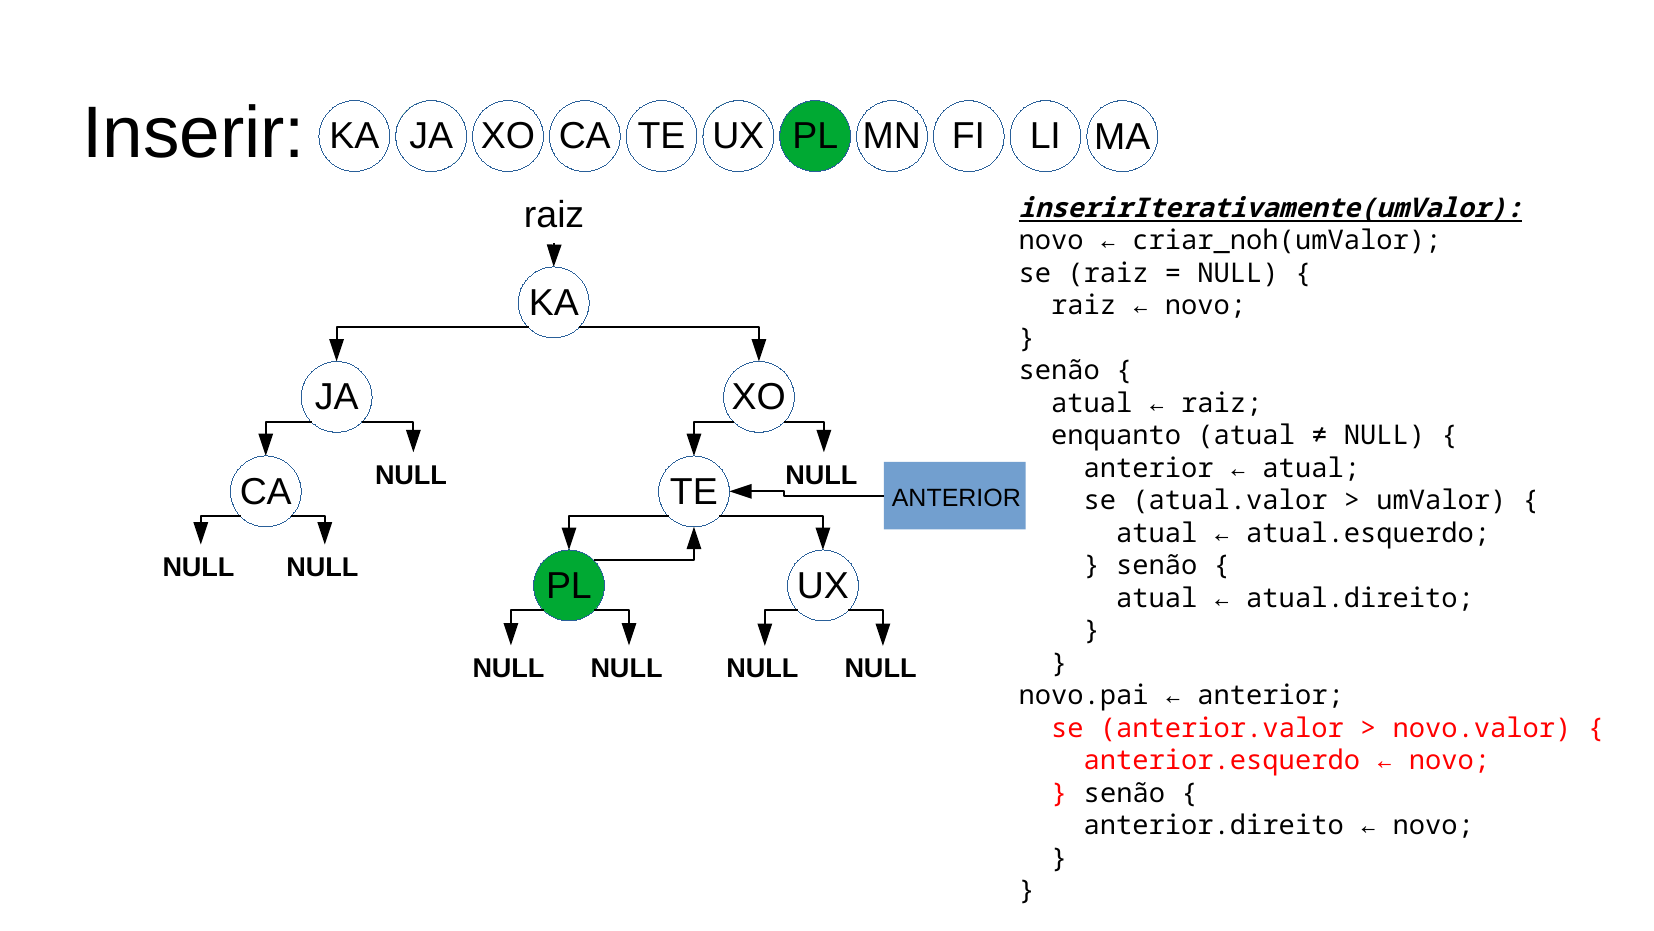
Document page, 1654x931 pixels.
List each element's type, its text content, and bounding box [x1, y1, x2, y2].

text_box [744, 118, 786, 212]
text_box MN [856, 100, 928, 172]
text_box ANTERIOR [877, 476, 1038, 520]
text_box NULL [360, 452, 467, 498]
text_box raiz [509, 186, 600, 244]
text_box NULL [271, 544, 378, 590]
text_box inserirIterativamente(umValor): novo ← criar_noh(umValor); se (raiz = NULL) { raiz ← novo; } senão { atual ← raiz; enquanto (atual ≠ NULL) { anterior ← atual; se (atual.valor > umValor) { atual ← atual.esquerdo; } senão { atual ← atual.direito; } } novo.pai ← anterior; se (anterior.valor > novo.valor) { anterior.esquerdo ← novo; } senão { anterior.direito ← novo; } } [1003, 182, 1654, 931]
text_box KA [518, 266, 590, 338]
text_box CA [230, 455, 302, 527]
text_box MA [1086, 100, 1158, 172]
text_box JA [395, 100, 467, 172]
text_box TE [658, 455, 730, 527]
text_box PL [533, 549, 605, 621]
title Inserir: [82, 54, 1571, 211]
text_box [883, 461, 1026, 476]
text_box JA [301, 361, 373, 433]
text_box FI [933, 100, 1005, 172]
text_box NULL [457, 645, 565, 691]
text_box CA [549, 100, 621, 172]
text_box UX [702, 100, 774, 172]
text_box NULL [711, 645, 818, 691]
text_box XO [723, 361, 795, 433]
text_box KA [318, 100, 390, 172]
text_box UX [787, 549, 859, 621]
text_box PL [779, 100, 851, 172]
text_box NULL [770, 492, 877, 498]
text_box NULL [147, 544, 254, 590]
text_box NULL [829, 645, 937, 691]
text_box TE [626, 100, 697, 172]
text_box [883, 520, 1026, 530]
text_box NULL [770, 452, 878, 495]
text_box NULL [575, 645, 683, 691]
text_box XO [472, 100, 544, 172]
text_box LI [1010, 100, 1081, 172]
